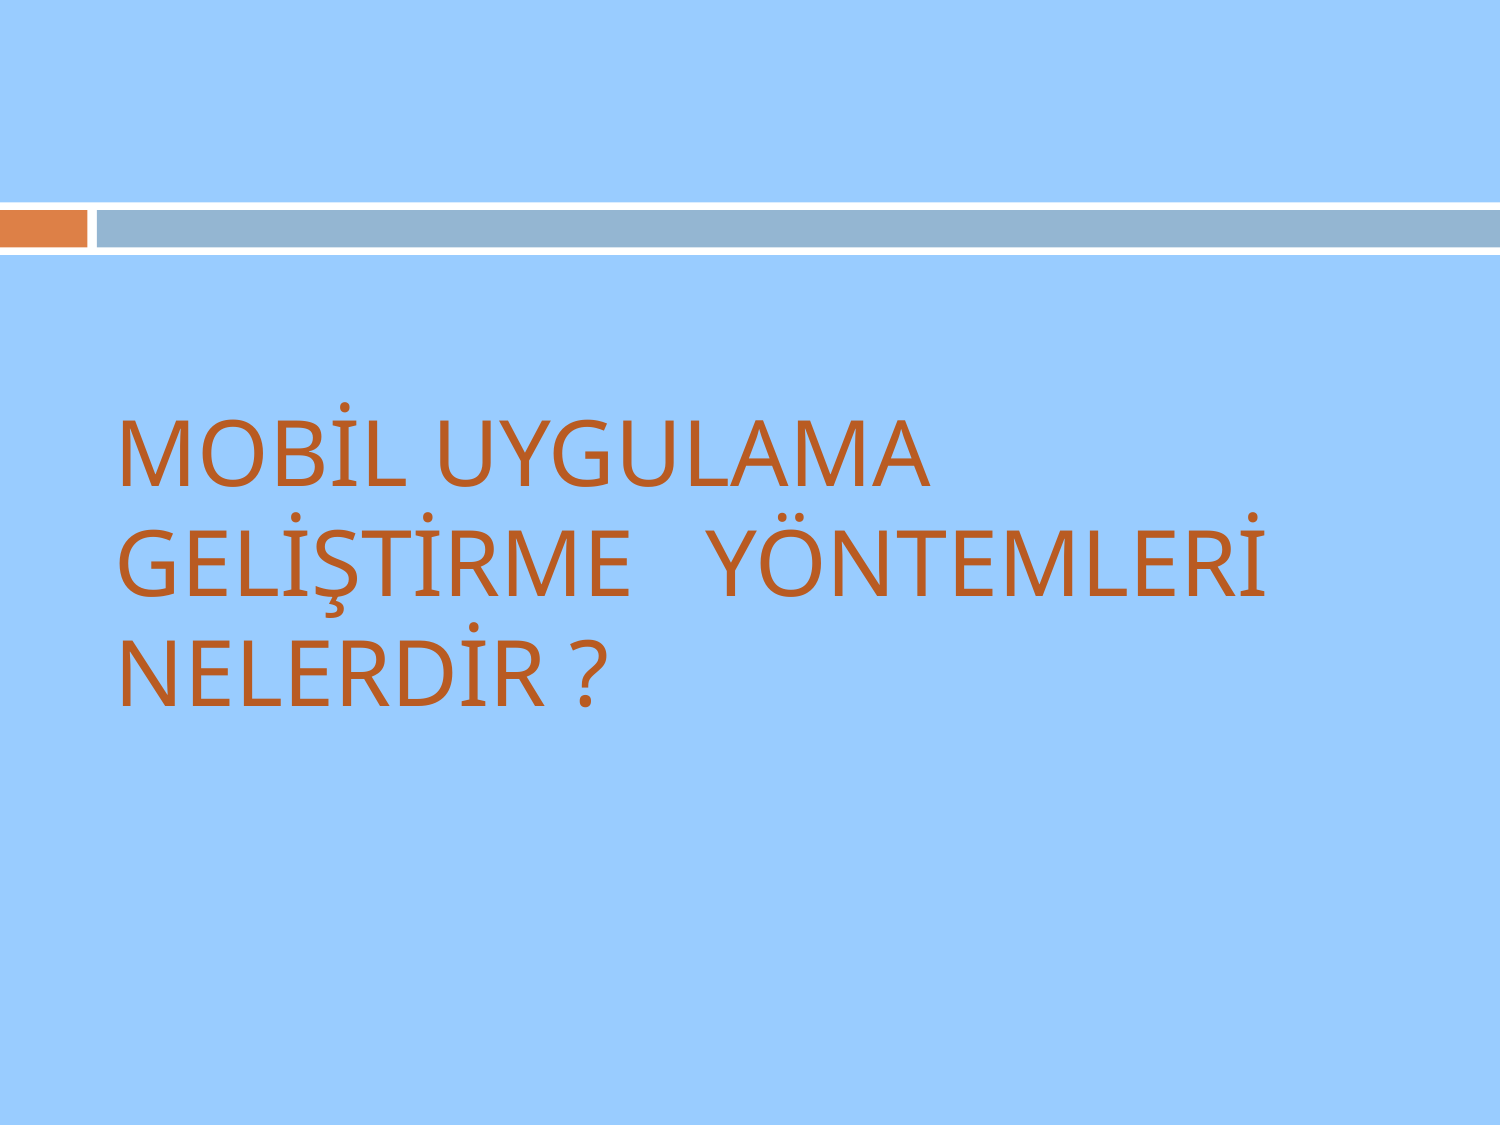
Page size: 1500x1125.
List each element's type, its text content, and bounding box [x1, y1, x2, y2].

title MOBİL UYGULAMA GELİŞTİRME YÖNTEMLERİ NELERDİR ? [99, 387, 1438, 738]
